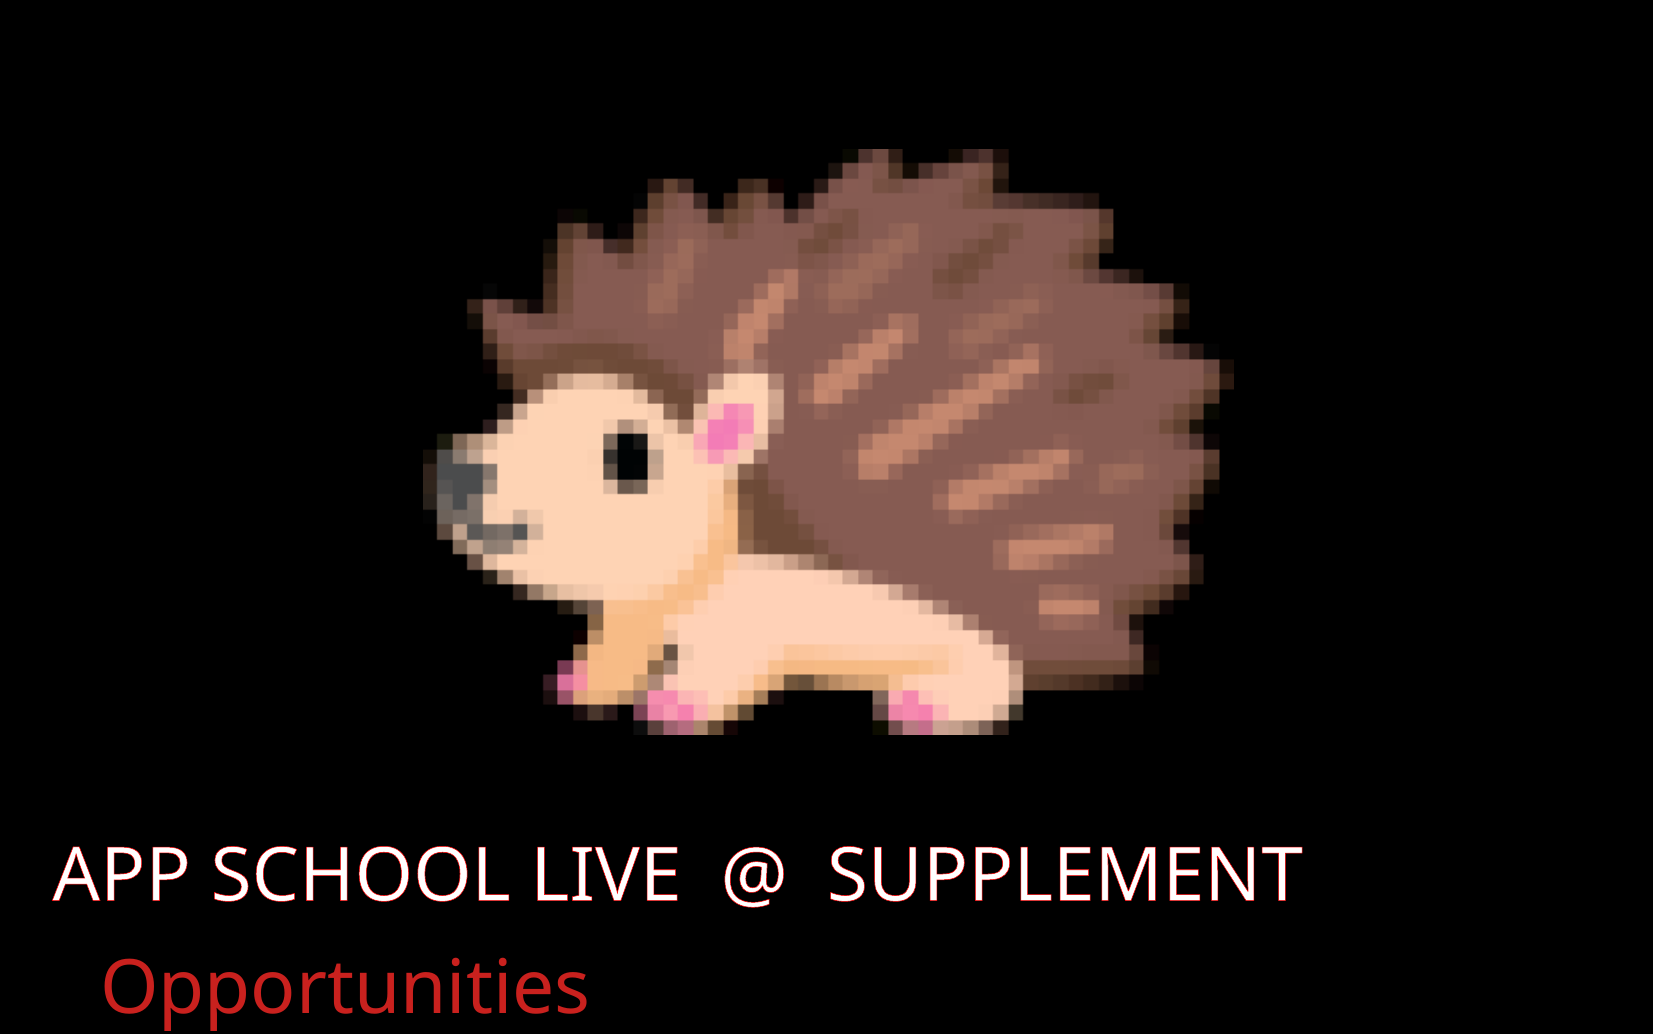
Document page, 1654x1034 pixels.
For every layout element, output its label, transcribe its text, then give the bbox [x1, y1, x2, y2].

text_box AOpportunities [37, 926, 1555, 1017]
text_box APP SCHOOL LIVE @ SUPPLEMENT [37, 812, 1613, 903]
picture [423, 149, 1234, 735]
